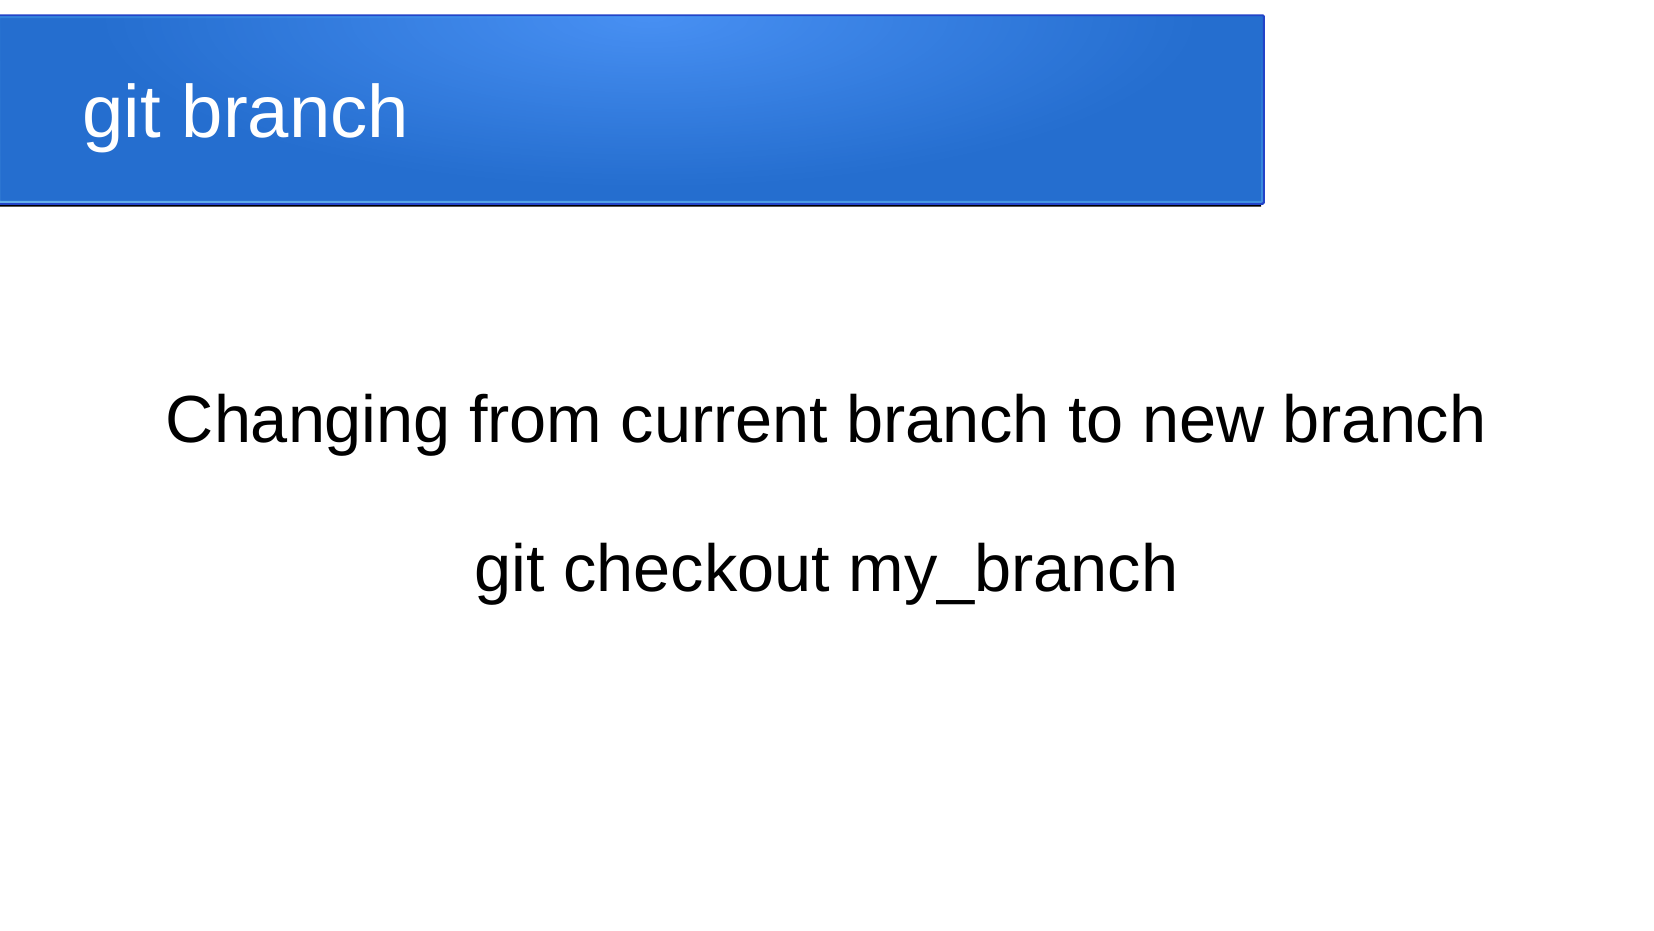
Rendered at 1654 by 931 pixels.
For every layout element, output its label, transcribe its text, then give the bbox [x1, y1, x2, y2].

title git branch [82, 35, 1235, 189]
subtitle Changing from current branch to new branch git checkout my_branch [82, 224, 1571, 764]
